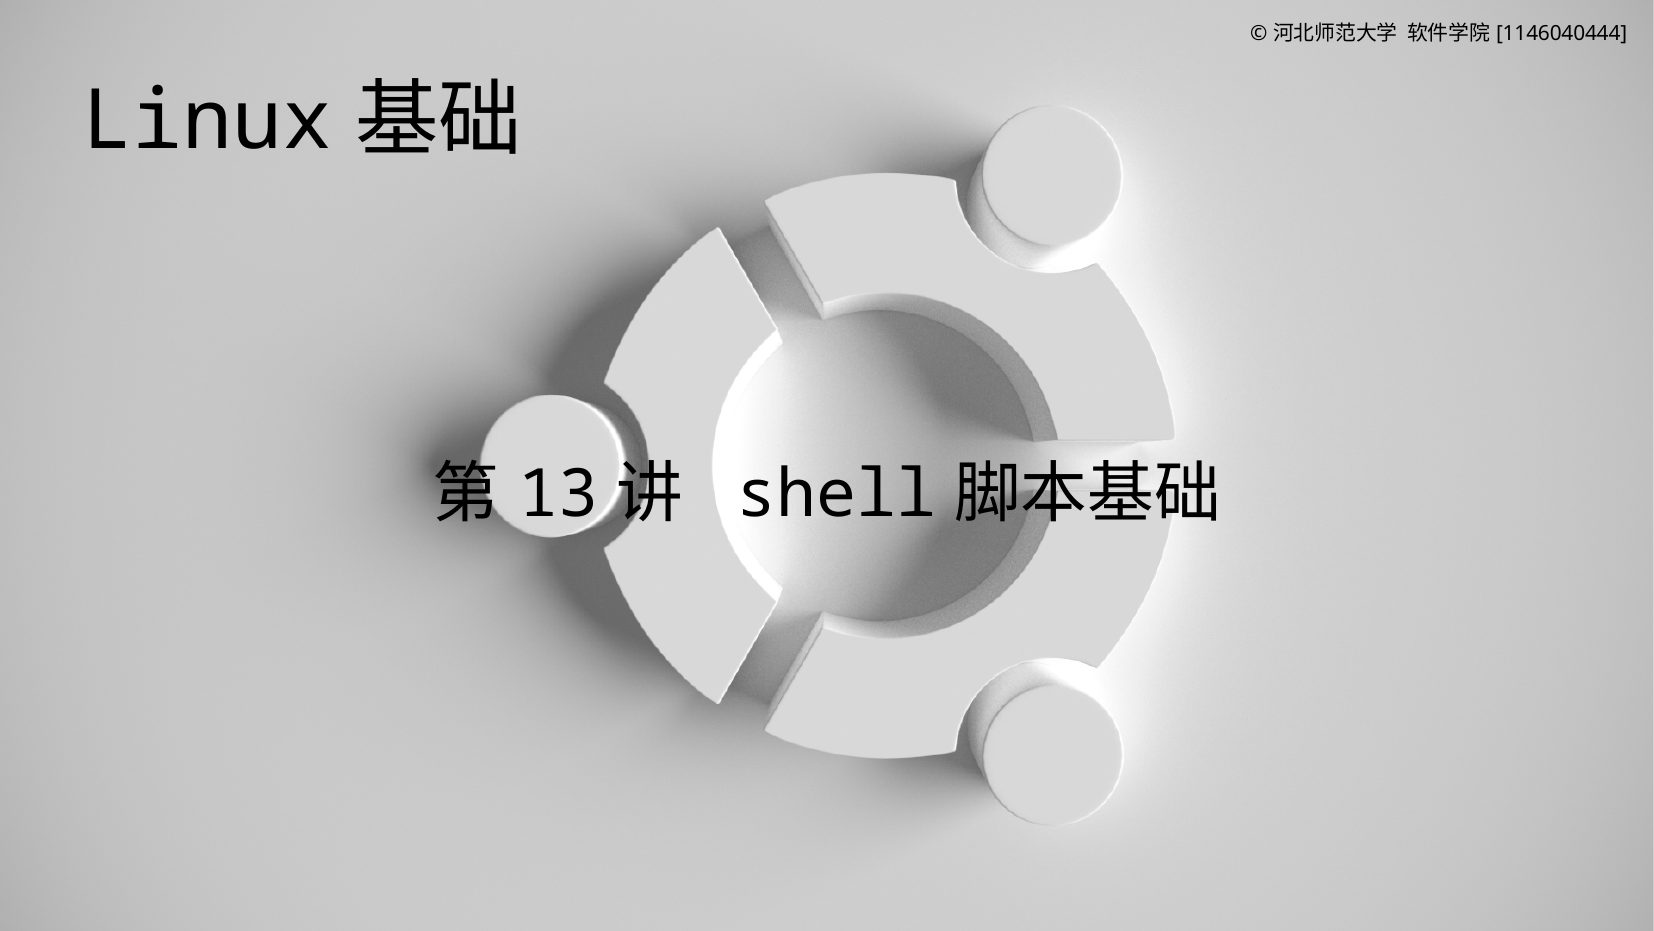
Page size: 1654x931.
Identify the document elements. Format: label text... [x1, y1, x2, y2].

picture [0, 0, 1654, 931]
title Linux基础 [82, 37, 1571, 189]
subtitle 第13讲 shell脚本基础 [82, 217, 1571, 758]
